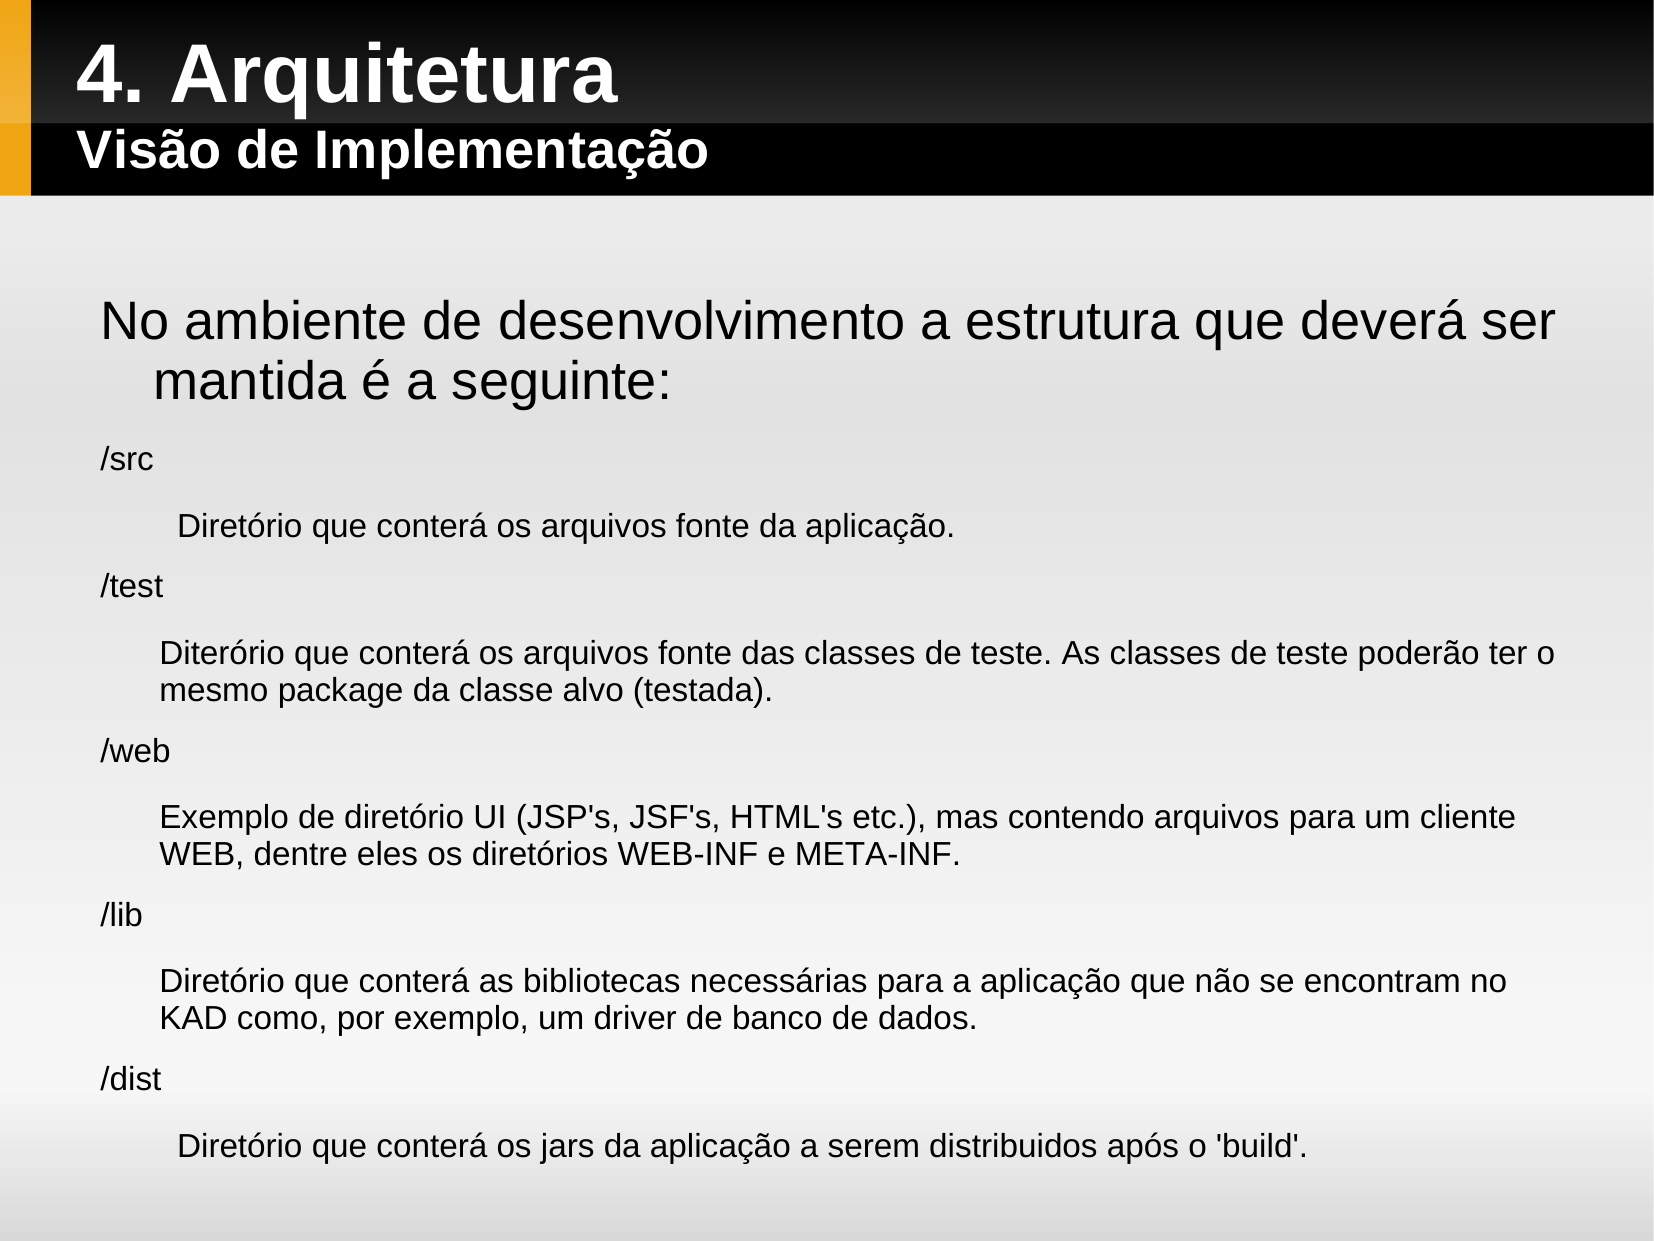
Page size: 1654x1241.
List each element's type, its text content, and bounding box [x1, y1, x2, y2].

title 4. Arquitetura Visão de Implementação [76, 0, 1565, 208]
list No ambiente de desenvolvimento a estrutura que deverá ser mantida é a seguinte: /src Diretório que conterá os arquivos fonte da aplicação. /test Diterório que conterá os arquivos fonte das classes de teste. As classes de teste poderão ter o mesmo package da classe alvo (testada). /web Exemplo de diretório UI (JSP's, JSF's, HTML's etc.), mas contendo arquivos para um cliente WEB, dentre eles os diretórios WEB-INF e META-INF. /lib Diretório que conterá as bibliotecas necessárias para a aplicação que não se encontram no KAD como, por exemplo, um driver de banco de dados. /dist Diretório que conterá os jars da aplicação a serem distribuidos após o 'build'. [82, 290, 1571, 1168]
picture [0, 0, 1654, 1241]
